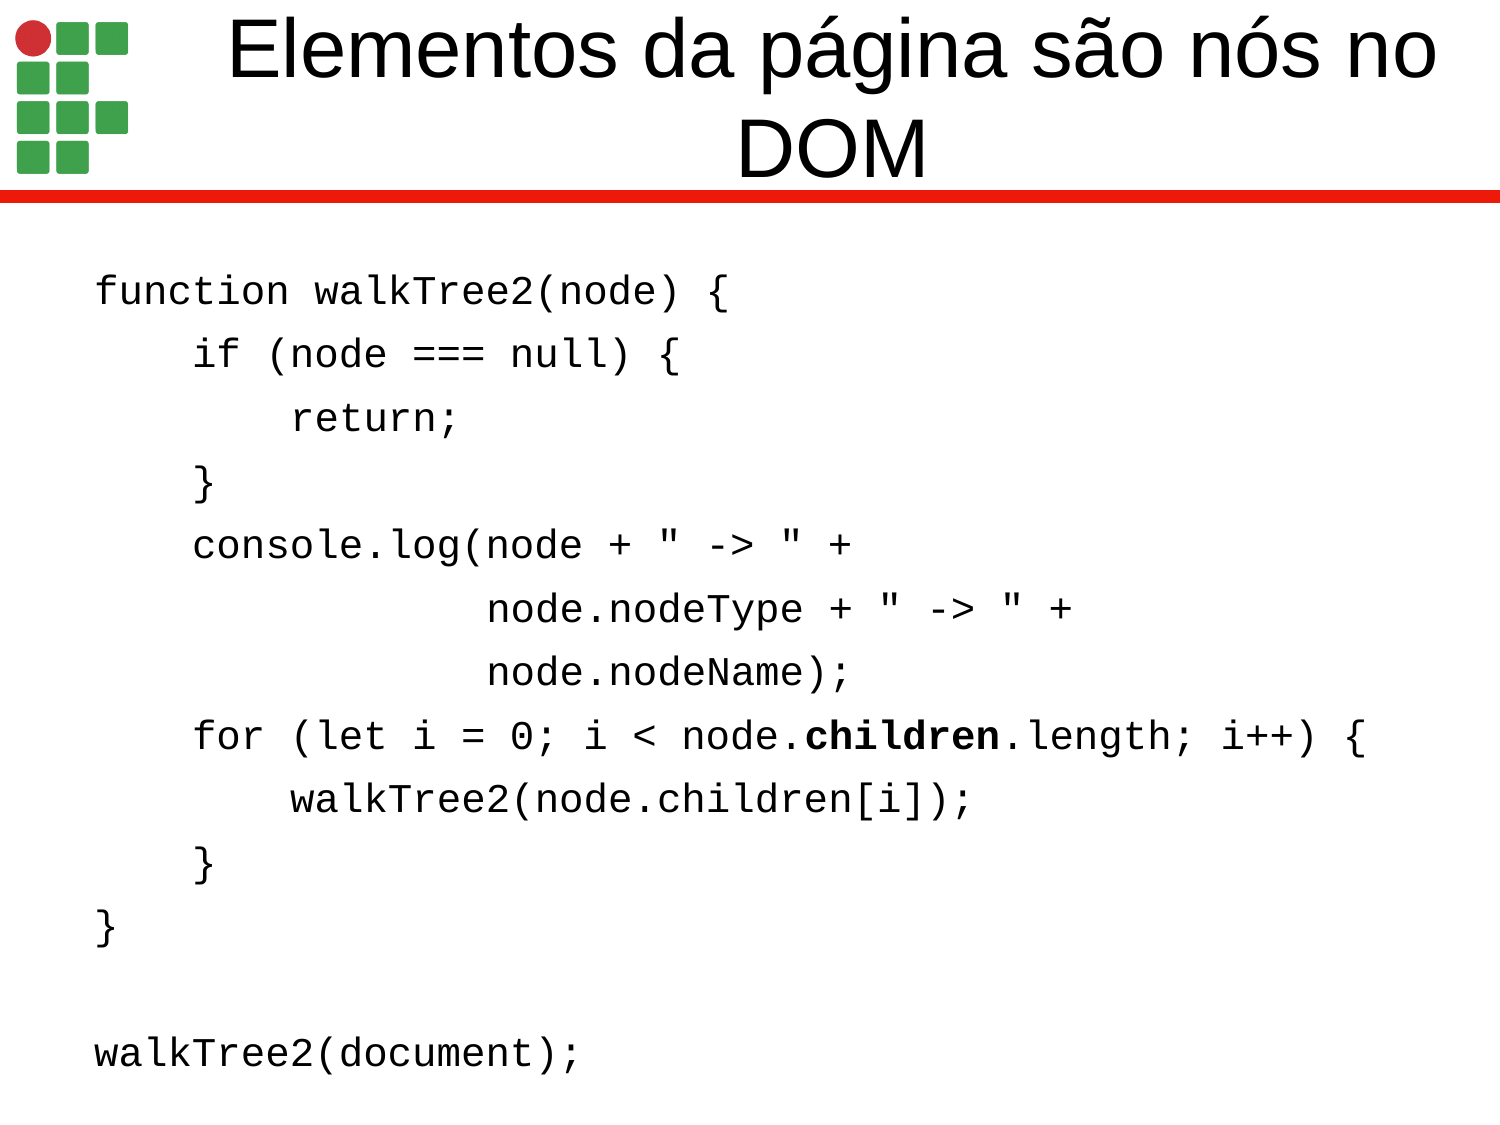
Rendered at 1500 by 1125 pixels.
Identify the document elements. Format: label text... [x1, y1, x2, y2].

picture [14, 16, 130, 178]
title Elementos da página são nós no DOM [165, 0, 1500, 202]
list function walkTree2(node) { if (node === null) { return; } console.log(node + " -> " + node.nodeType + " -> " + node.nodeName); for (let i = 0; i < node.children.length; i++) { walkTree2(node.children[i]); } } walkTree2(document); [29, 207, 1471, 1087]
